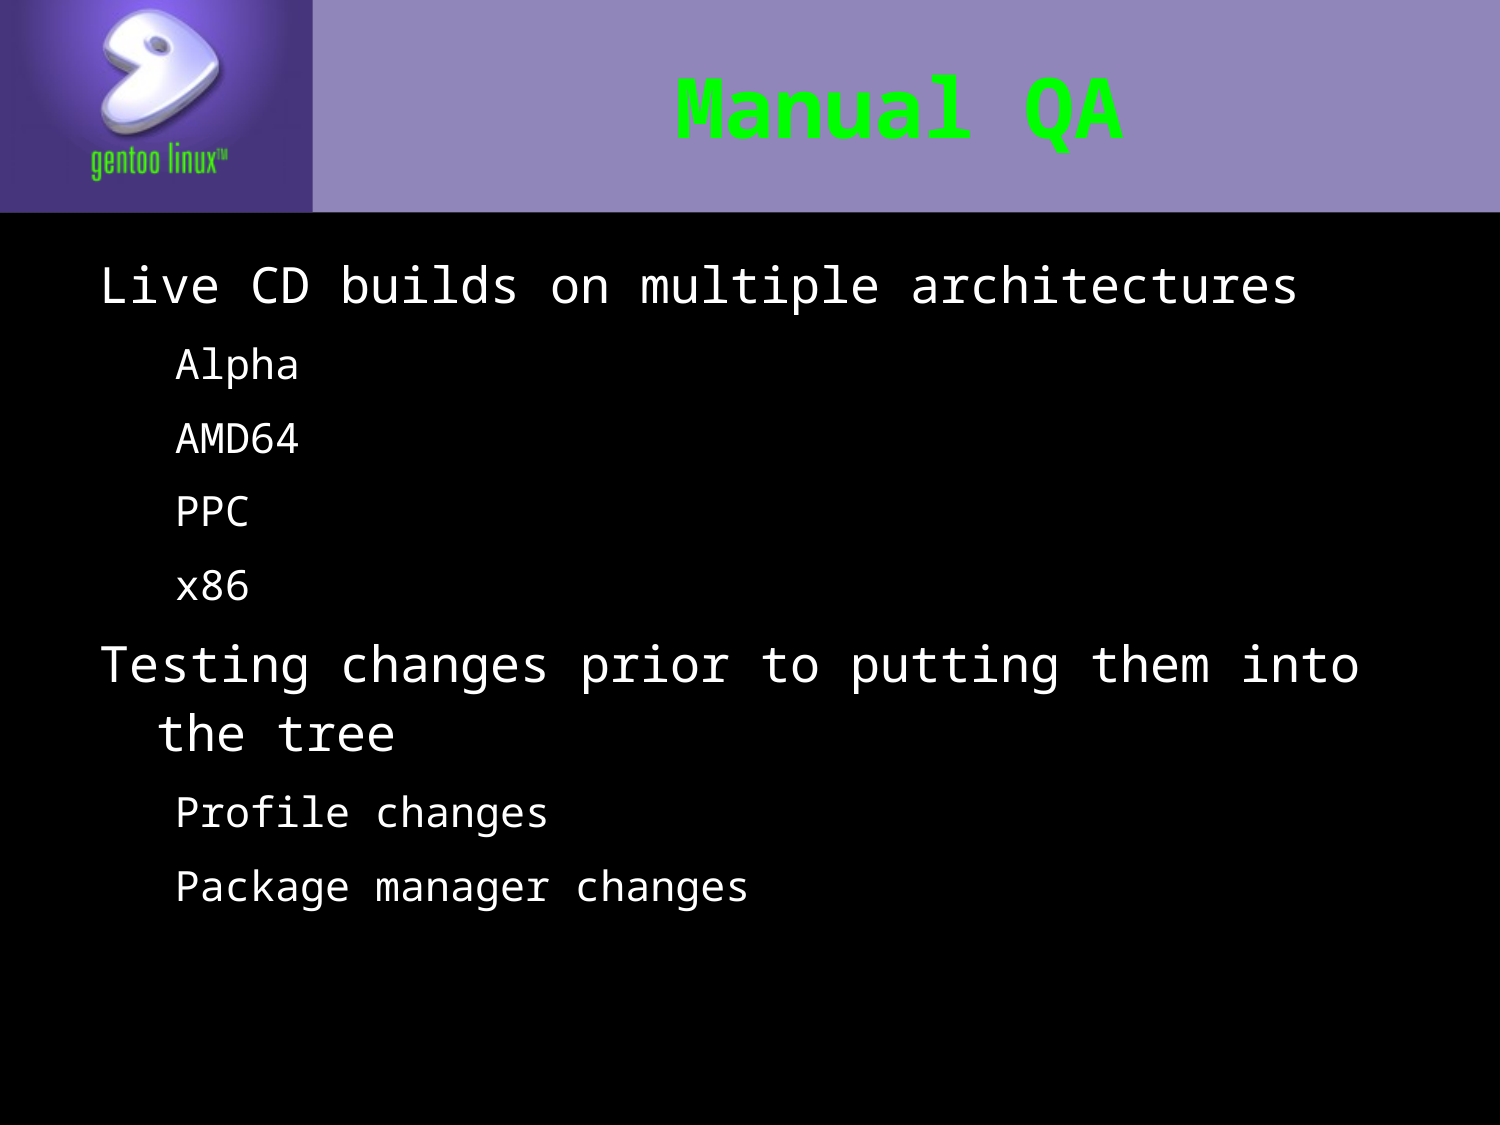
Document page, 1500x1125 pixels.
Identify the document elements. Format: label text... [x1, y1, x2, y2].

picture [0, 0, 302, 184]
title Manual QA [324, 19, 1476, 193]
list Live CD builds on multiple architectures Alpha AMD64 PPC x86 Testing changes prior to putting them into the tree Profile changes Package manager changes [99, 249, 1388, 1086]
